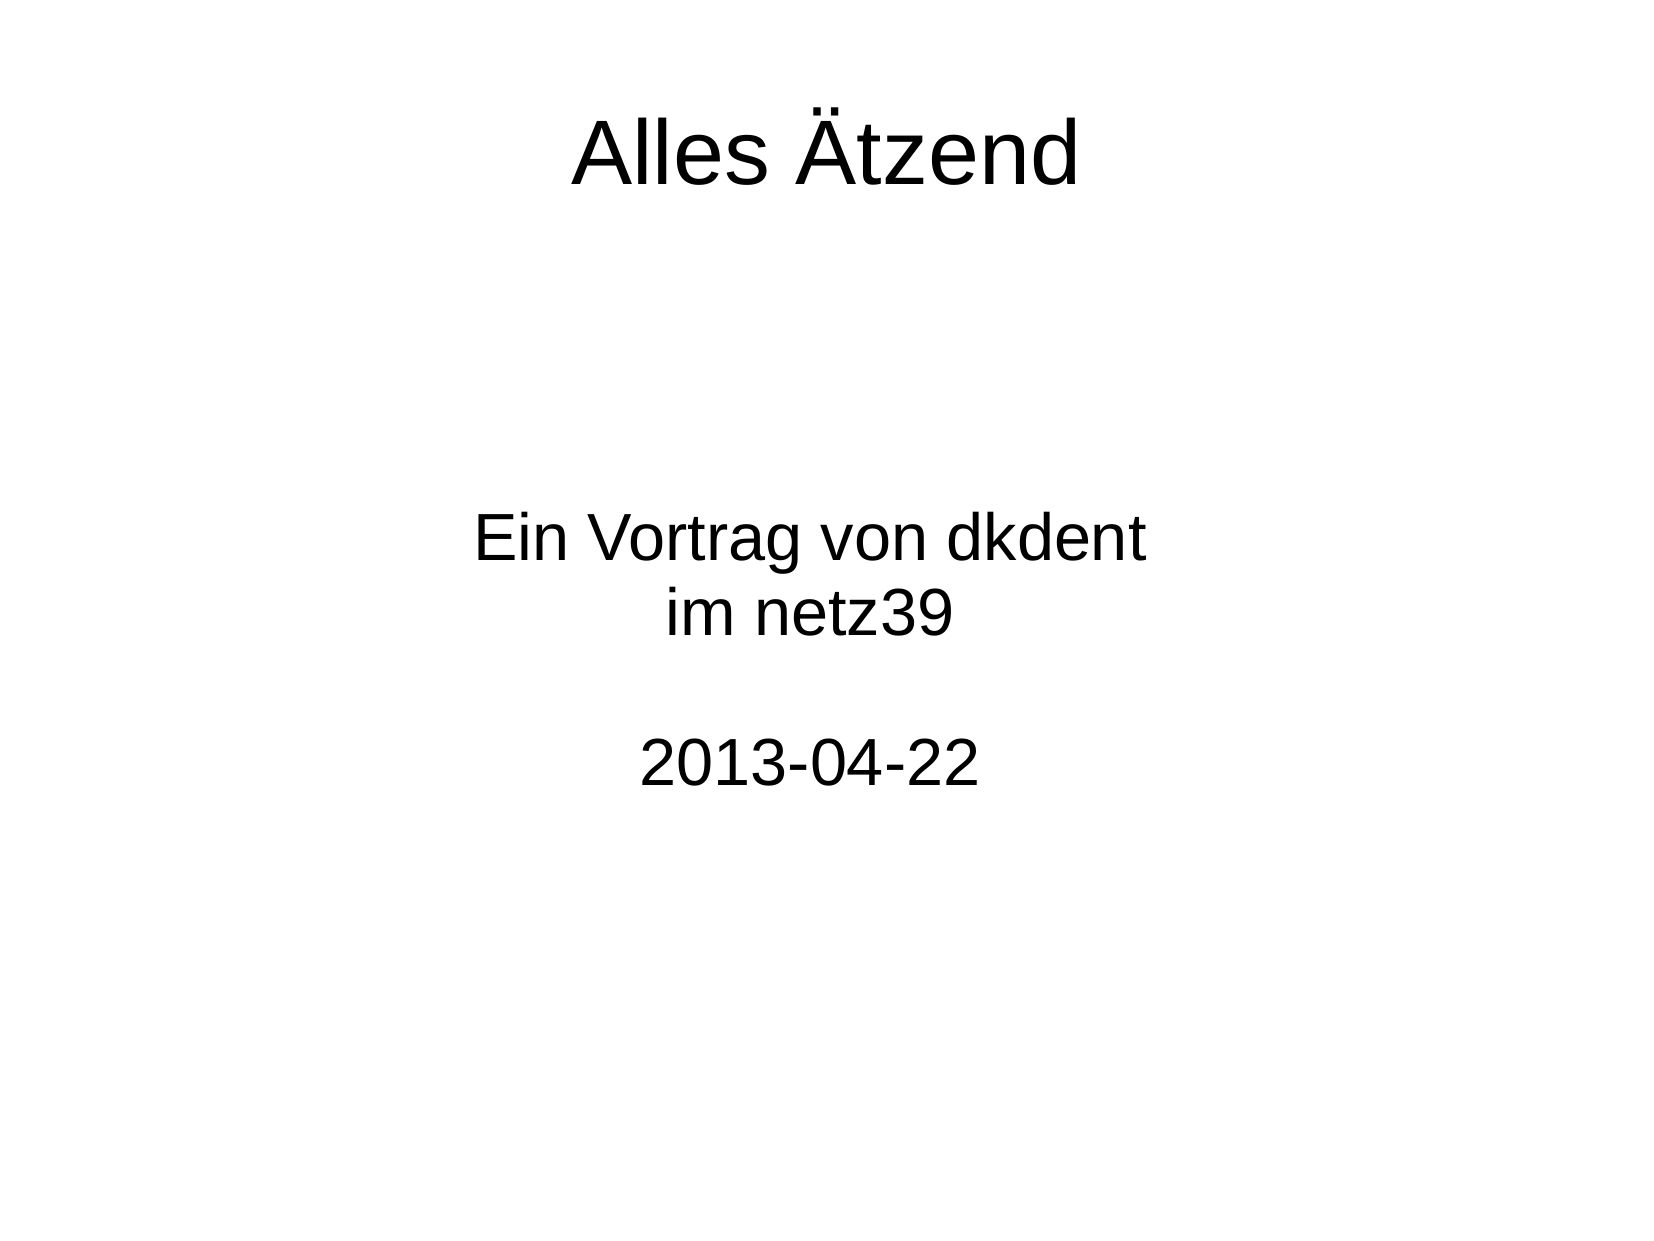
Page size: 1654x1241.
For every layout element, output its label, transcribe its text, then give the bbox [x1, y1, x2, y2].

title Alles Ätzend [82, 49, 1571, 257]
subtitle Ein Vortrag von dkdent im netz39 2013-04-22 [82, 290, 1538, 1010]
